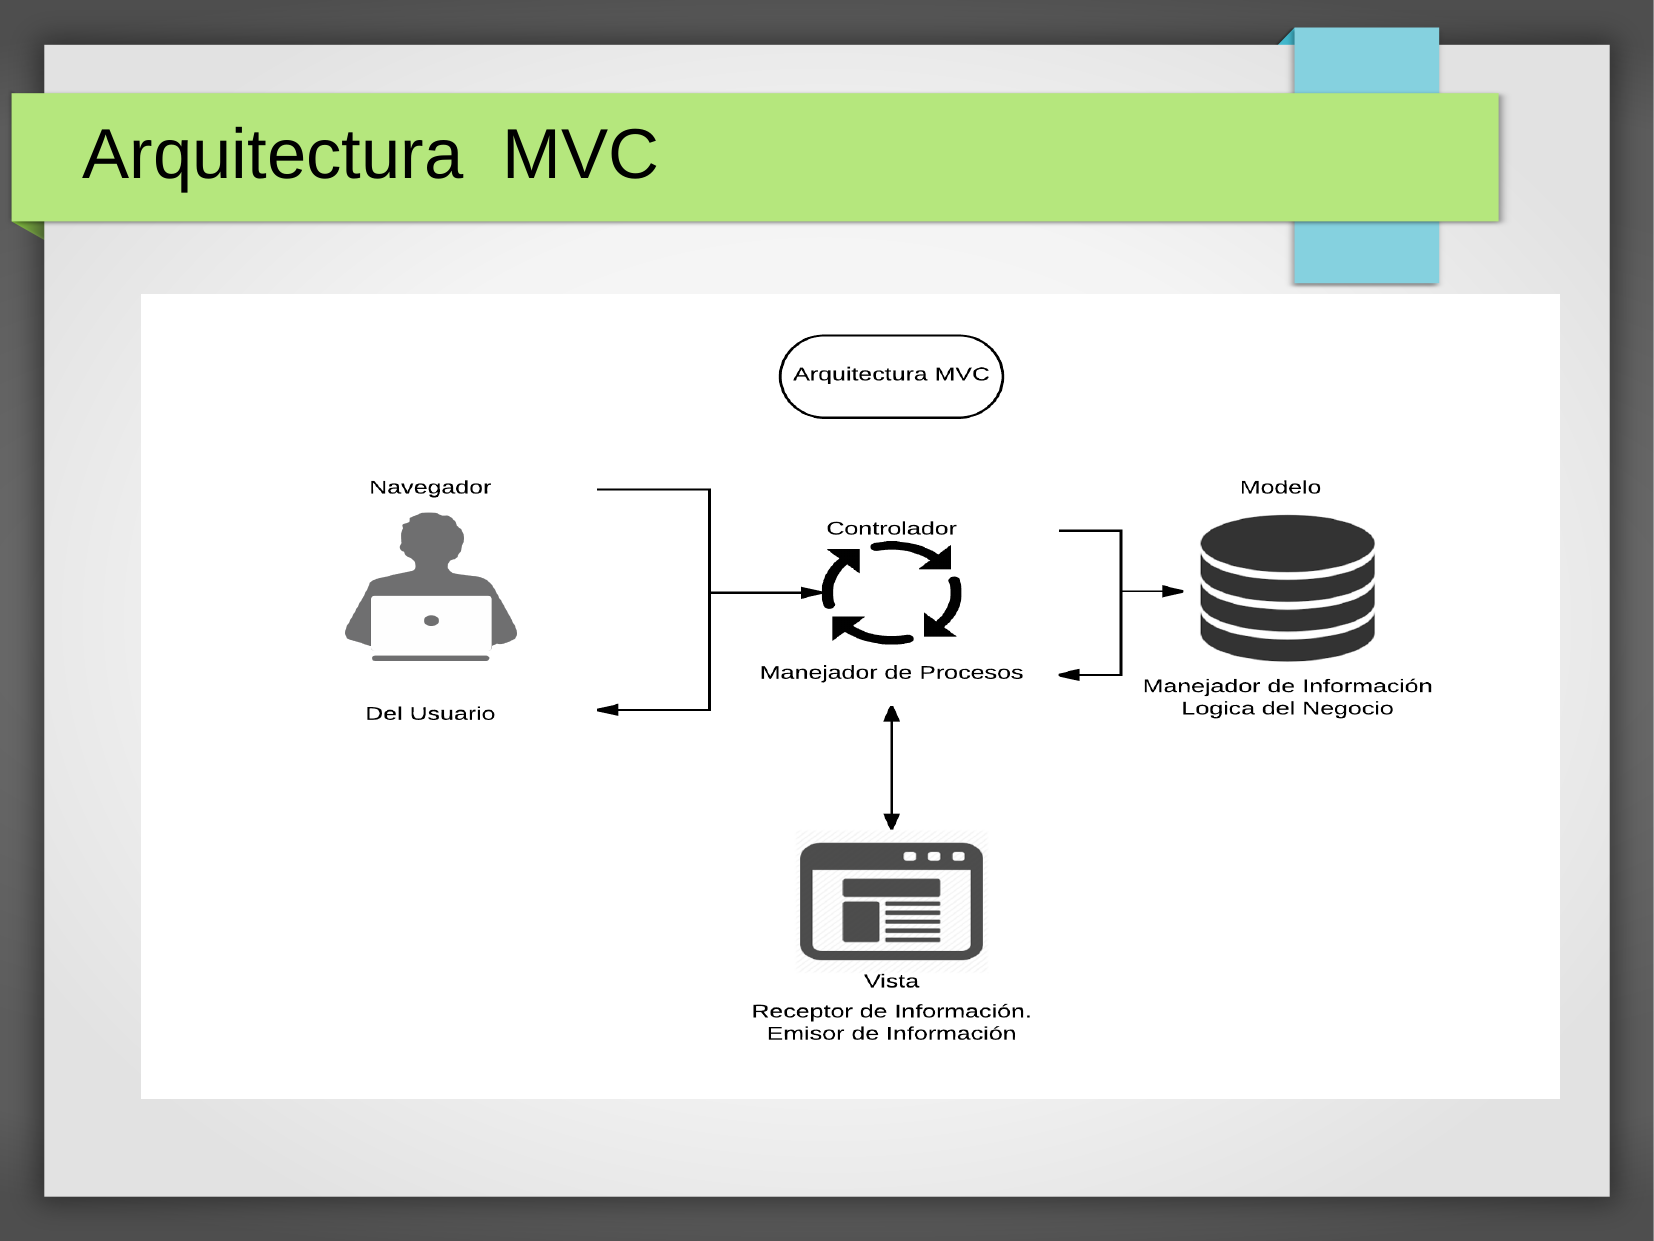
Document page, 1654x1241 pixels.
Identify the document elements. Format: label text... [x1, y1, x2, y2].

title Arquitectura MVC [82, 94, 1264, 213]
picture [0, 0, 1654, 1241]
